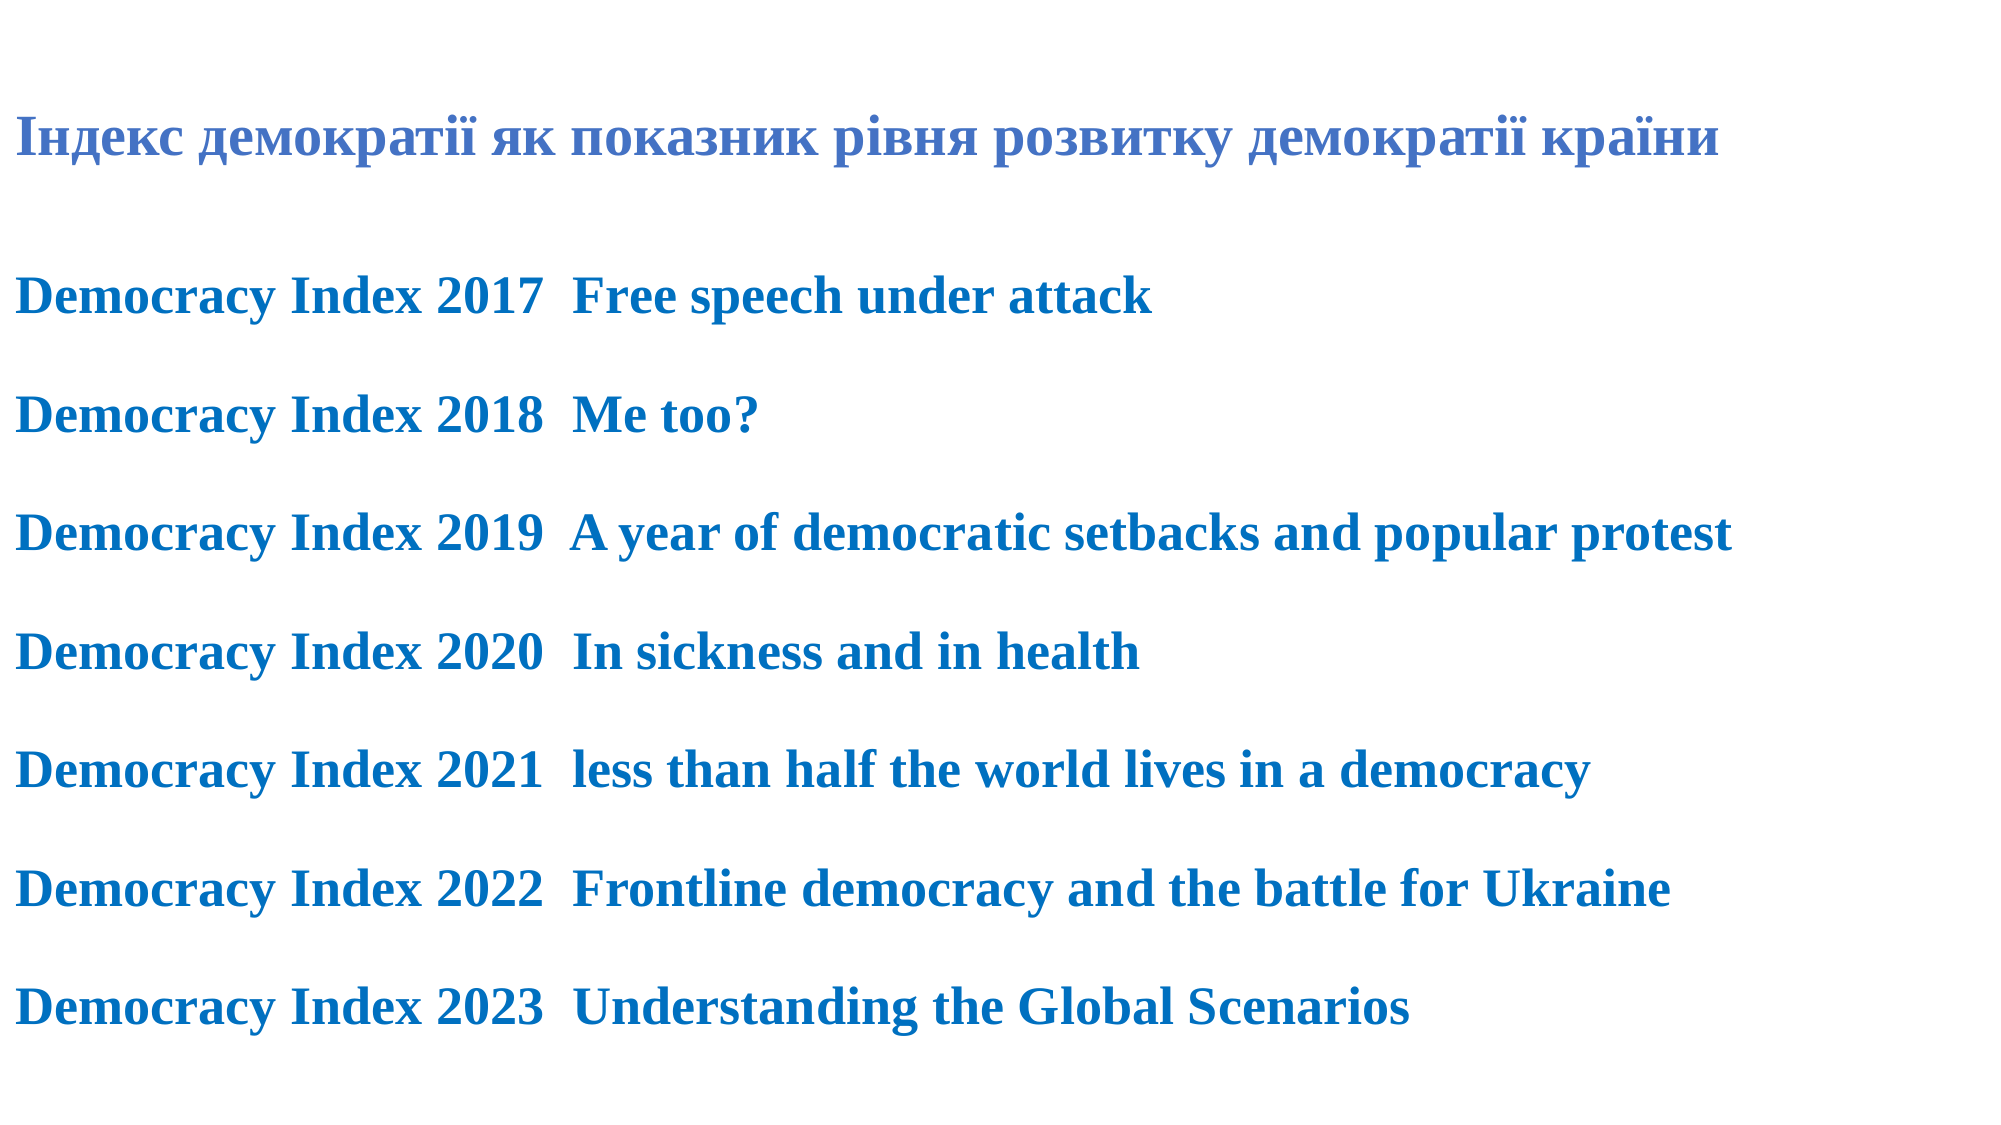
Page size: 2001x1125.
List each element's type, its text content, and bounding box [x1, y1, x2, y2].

title Індекс демократії як показник рівня розвитку демократії країни [0, 0, 1851, 220]
list Democracy Index 2017 Free speech under attack Democracy Index 2018 Me too? Democracy Index 2019 A year of democratic setbacks and popular protest Democracy Index 2020 In sickness and in health Democracy Index 2021 less than half the world lives in a democracy Democracy Index 2022 Frontline democracy and the battle for Ukraine Democracy Index 2023 Understanding the Global Scenarios [0, 219, 1833, 1106]
